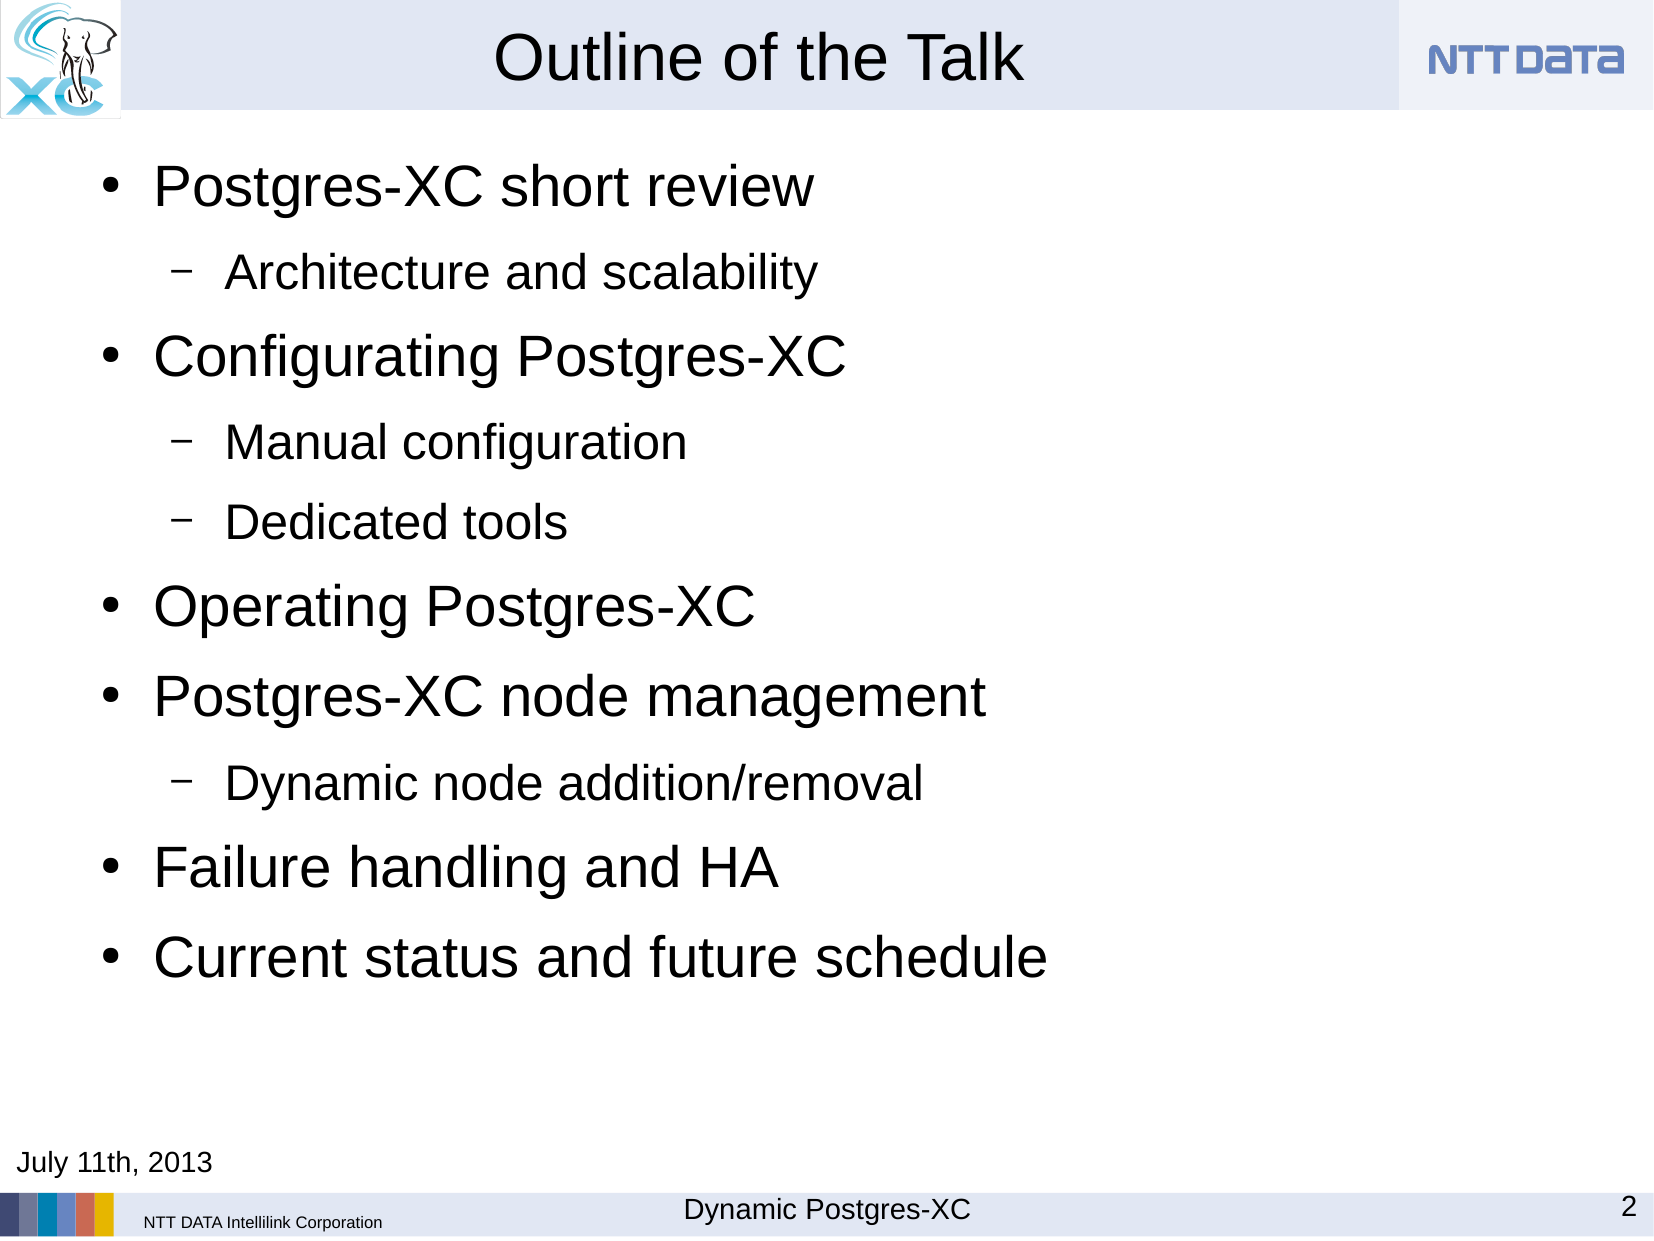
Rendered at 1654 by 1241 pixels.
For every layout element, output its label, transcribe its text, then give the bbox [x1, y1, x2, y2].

list Postgres-XC short review Architecture and scalability Configurating Postgres-XC Manual configuration Dedicated tools Operating Postgres-XC Postgres-XC node management Dynamic node addition/removal Failure handling and HA Current status and future schedule [82, 153, 1571, 1146]
picture [0, 0, 121, 119]
title Outline of the Talk [120, 3, 1399, 110]
picture [1429, 45, 1624, 74]
